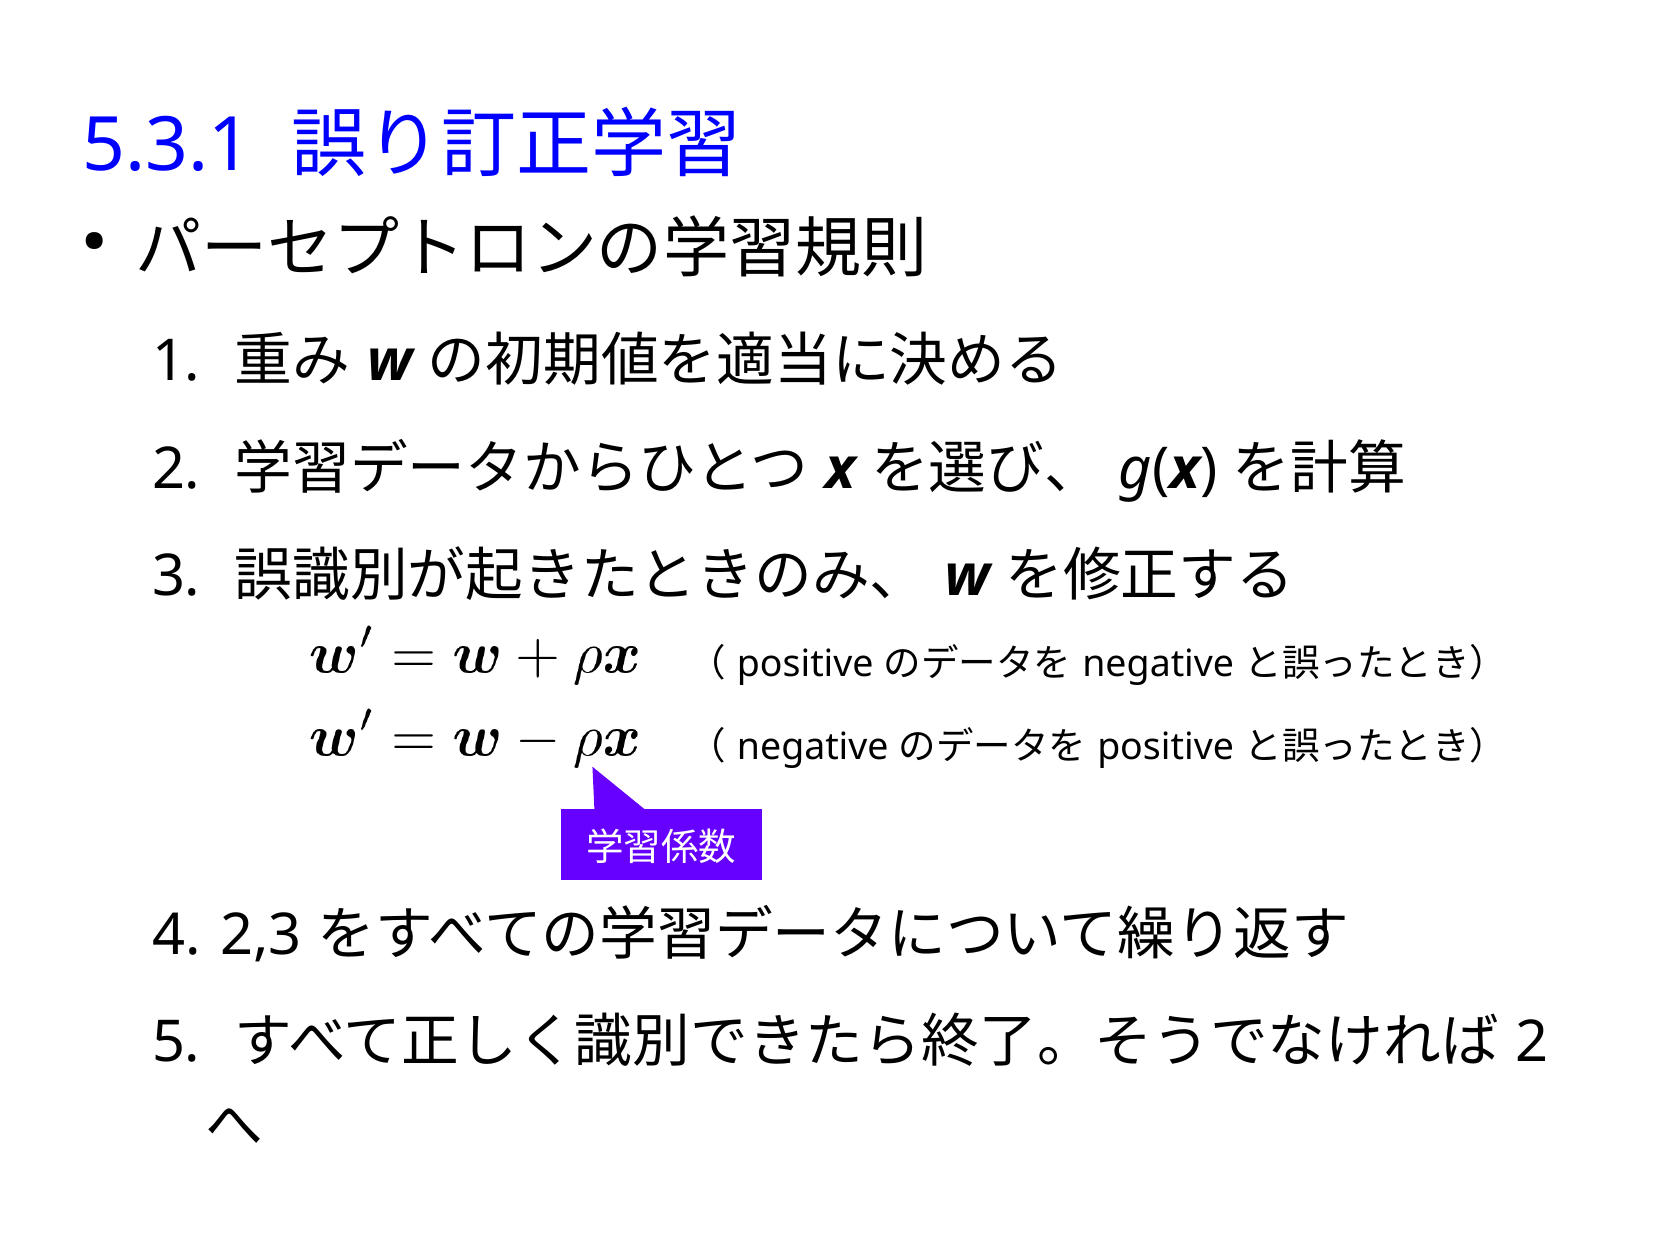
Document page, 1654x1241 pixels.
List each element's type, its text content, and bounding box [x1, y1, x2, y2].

text_box 学習係数 [561, 766, 762, 880]
picture [310, 625, 638, 686]
title 5.3.1 誤り訂正学習 [82, 75, 1571, 194]
text_box （positiveのデータをnegativeと誤ったとき） [673, 625, 1545, 697]
text_box （negativeのデータをpositiveと誤ったとき） [673, 708, 1545, 780]
list パーセプトロンの学習規則 重みwの初期値を適当に決める 学習データからひとつxを選び、g(x)を計算 誤識別が起きたときのみ、wを修正する 2,3をすべての学習データについて繰り返す すべて正しく識別できたら終了。そうでなければ2へ [64, 194, 1607, 1164]
picture [310, 708, 638, 768]
